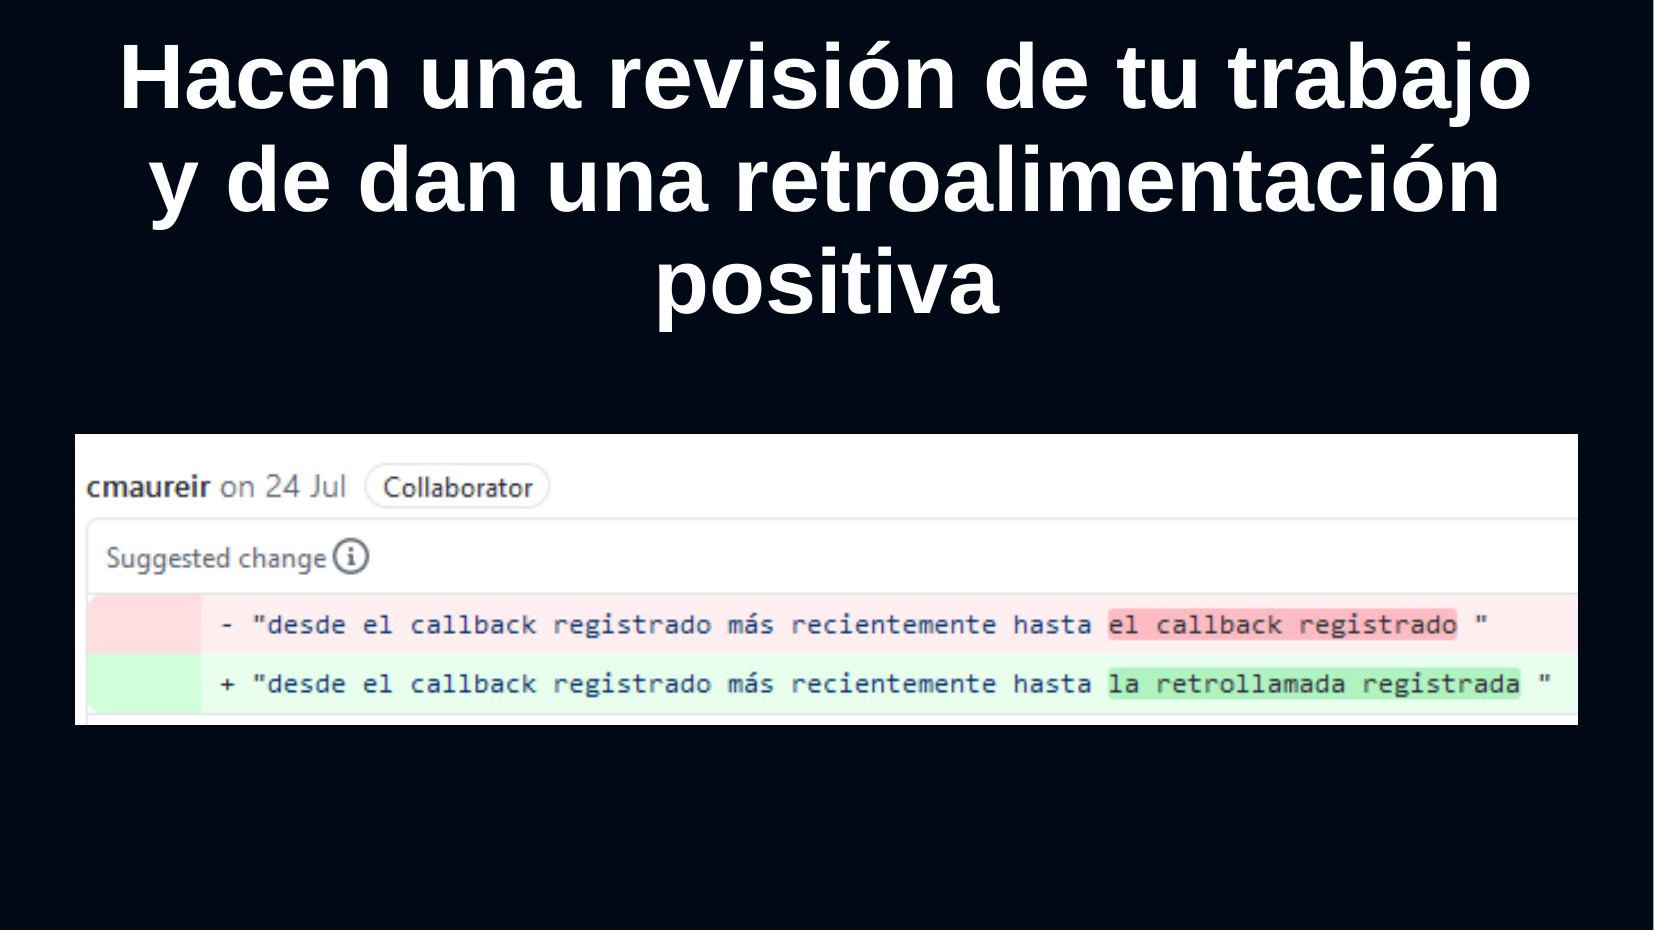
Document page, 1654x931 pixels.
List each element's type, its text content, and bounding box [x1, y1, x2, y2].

picture [75, 434, 1578, 725]
title Hacen una revisión de tu trabajo y de dan una retroalimentación positiva [82, 25, 1571, 334]
